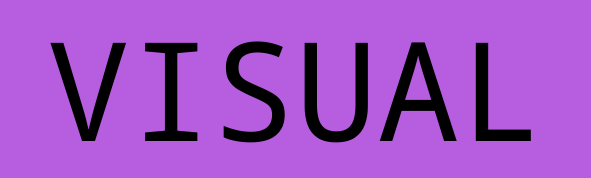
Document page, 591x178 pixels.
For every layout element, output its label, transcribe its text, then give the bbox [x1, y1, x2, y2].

text_box VISUAL [0, 0, 591, 178]
